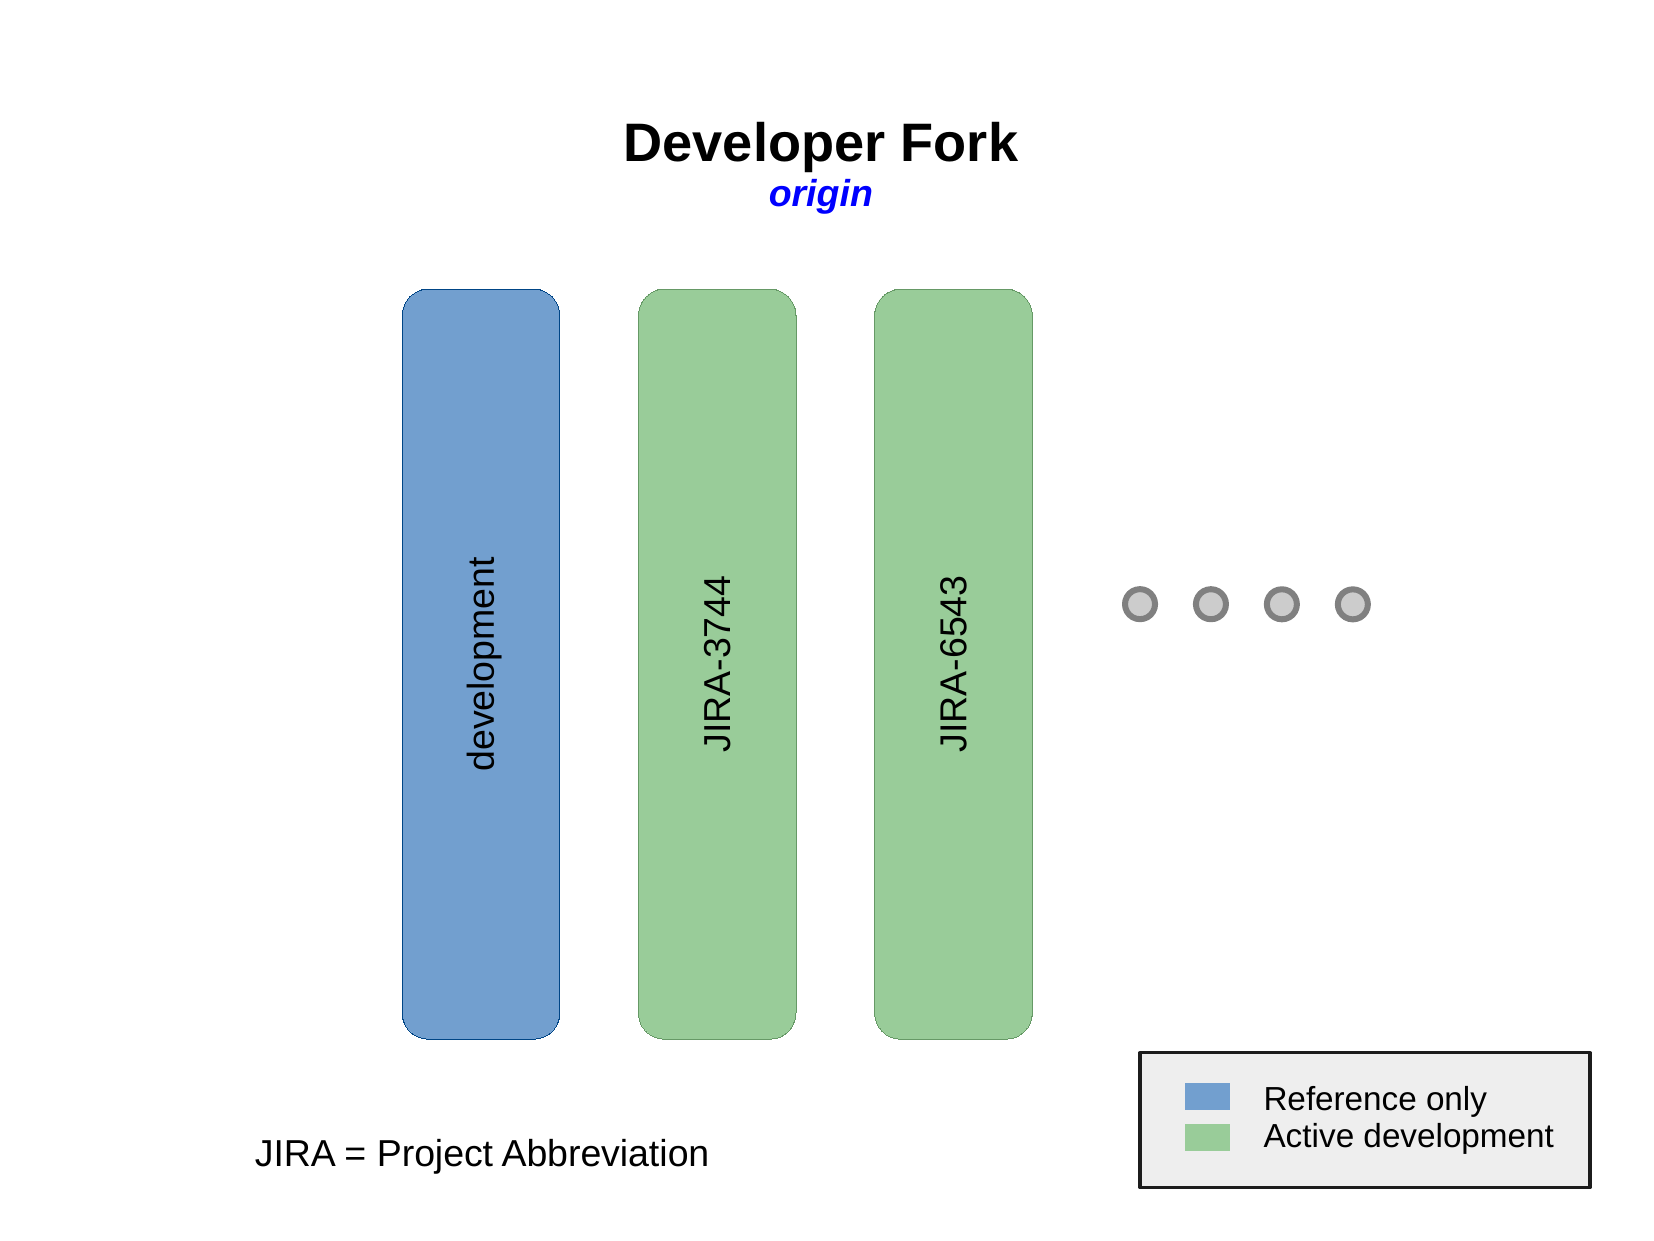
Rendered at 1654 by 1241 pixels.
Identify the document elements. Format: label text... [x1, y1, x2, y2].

text_box [1266, 589, 1297, 620]
text_box [1140, 1052, 1591, 1188]
text_box [1195, 589, 1226, 620]
text_box Developer Fork origin [608, 105, 1046, 226]
text_box development [402, 289, 560, 1040]
text_box JIRA-6543 [874, 289, 1033, 1040]
text_box [1337, 589, 1368, 620]
text_box Reference only Active development [1248, 1073, 1570, 1164]
text_box [1125, 589, 1156, 620]
text_box JIRA-3744 [638, 289, 797, 1040]
text_box JIRA = Project Abbreviation [240, 1125, 725, 1182]
